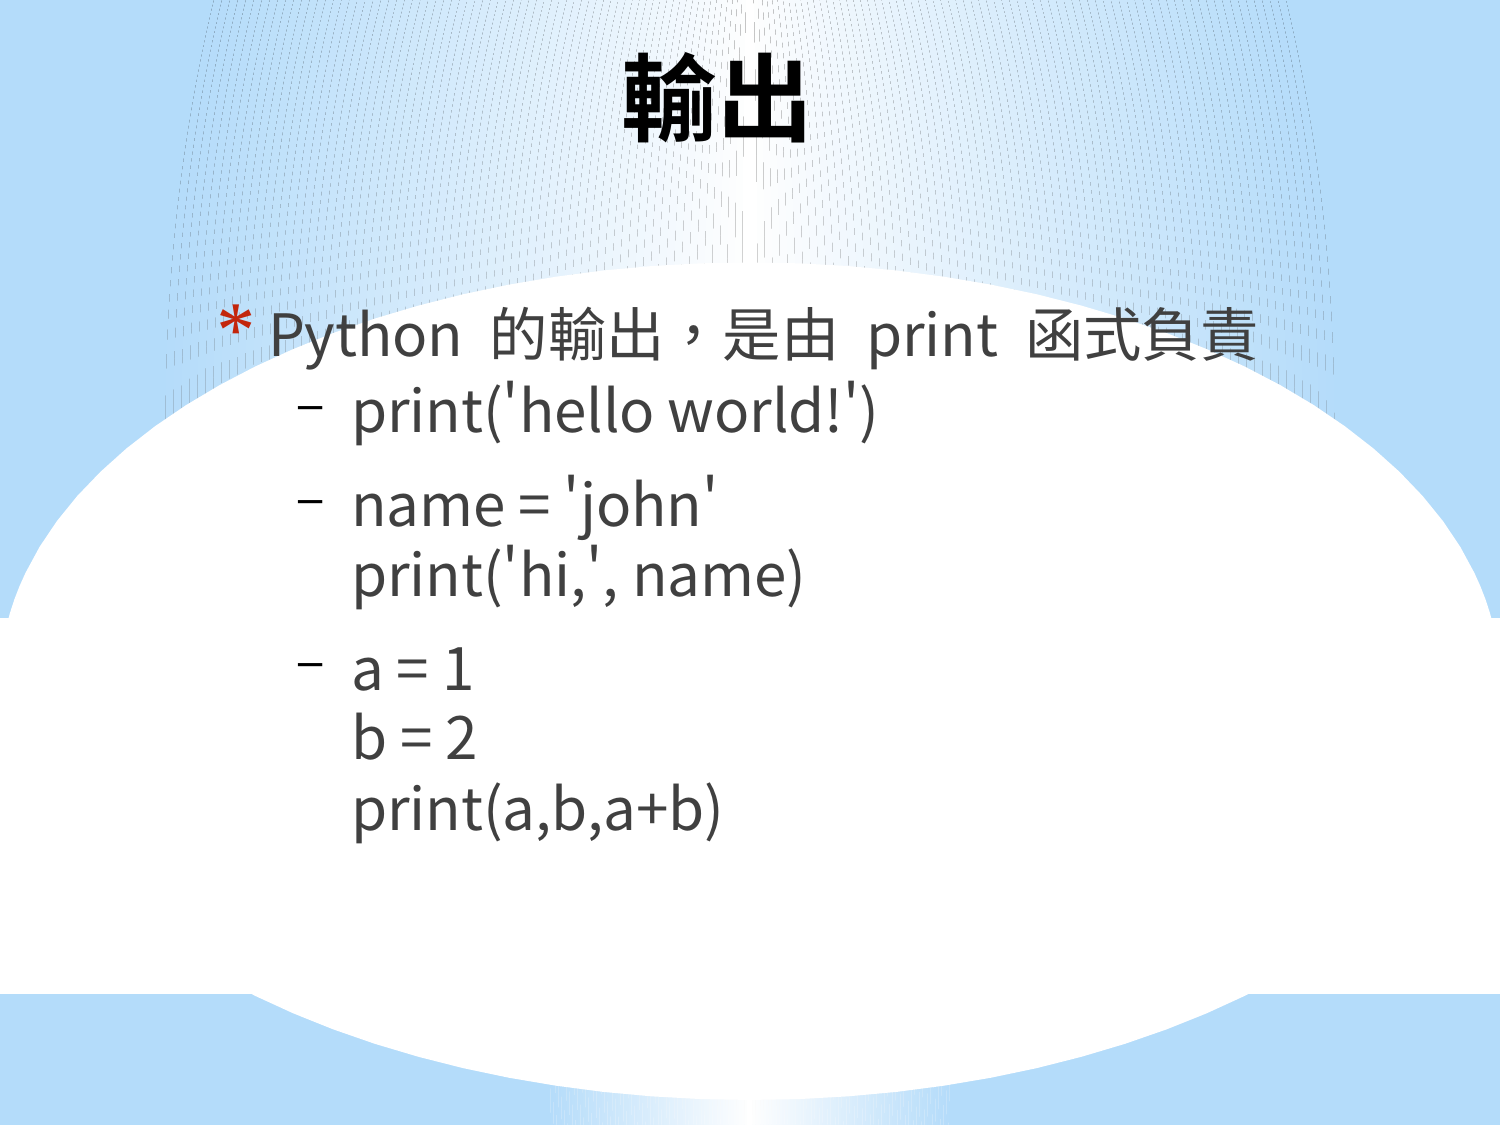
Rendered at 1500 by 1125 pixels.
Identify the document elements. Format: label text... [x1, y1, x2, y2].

list Python 的輸出，是由 print 函式負責 print('hello world!') name = 'john' print('hi,', name) a = 1 b = 2 print(a,b,a+b) [194, 290, 1400, 1047]
title 輸出 [183, 30, 1252, 219]
